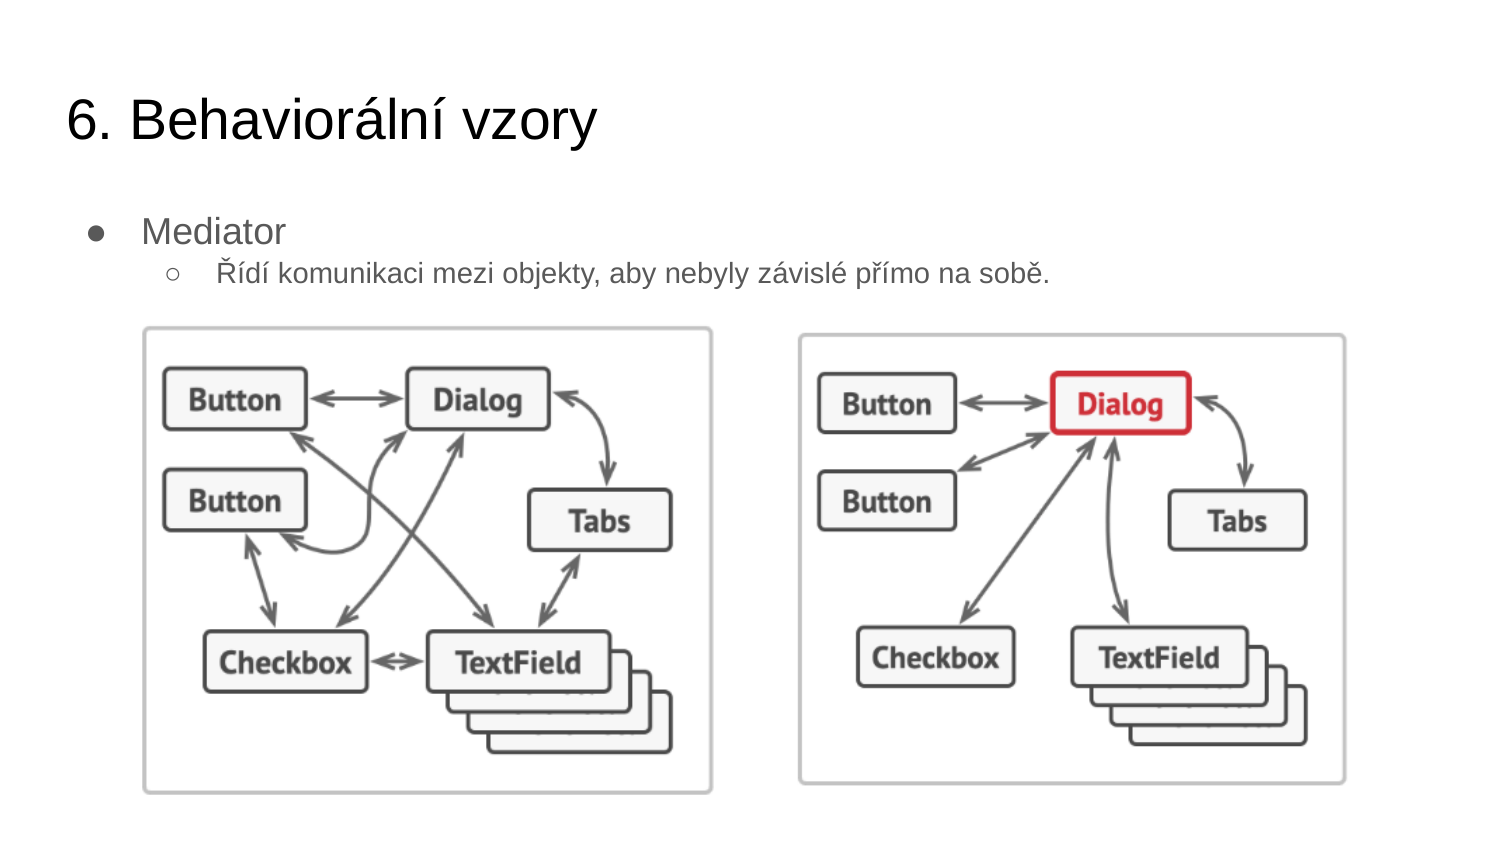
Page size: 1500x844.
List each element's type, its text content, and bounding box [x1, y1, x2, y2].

picture [134, 318, 728, 809]
title 6. Behaviorální vzory [51, 72, 1449, 167]
picture [790, 329, 1354, 795]
list Mediator Řídí komunikaci mezi objekty, aby nebyly závislé přímo na sobě. [51, 189, 1449, 844]
